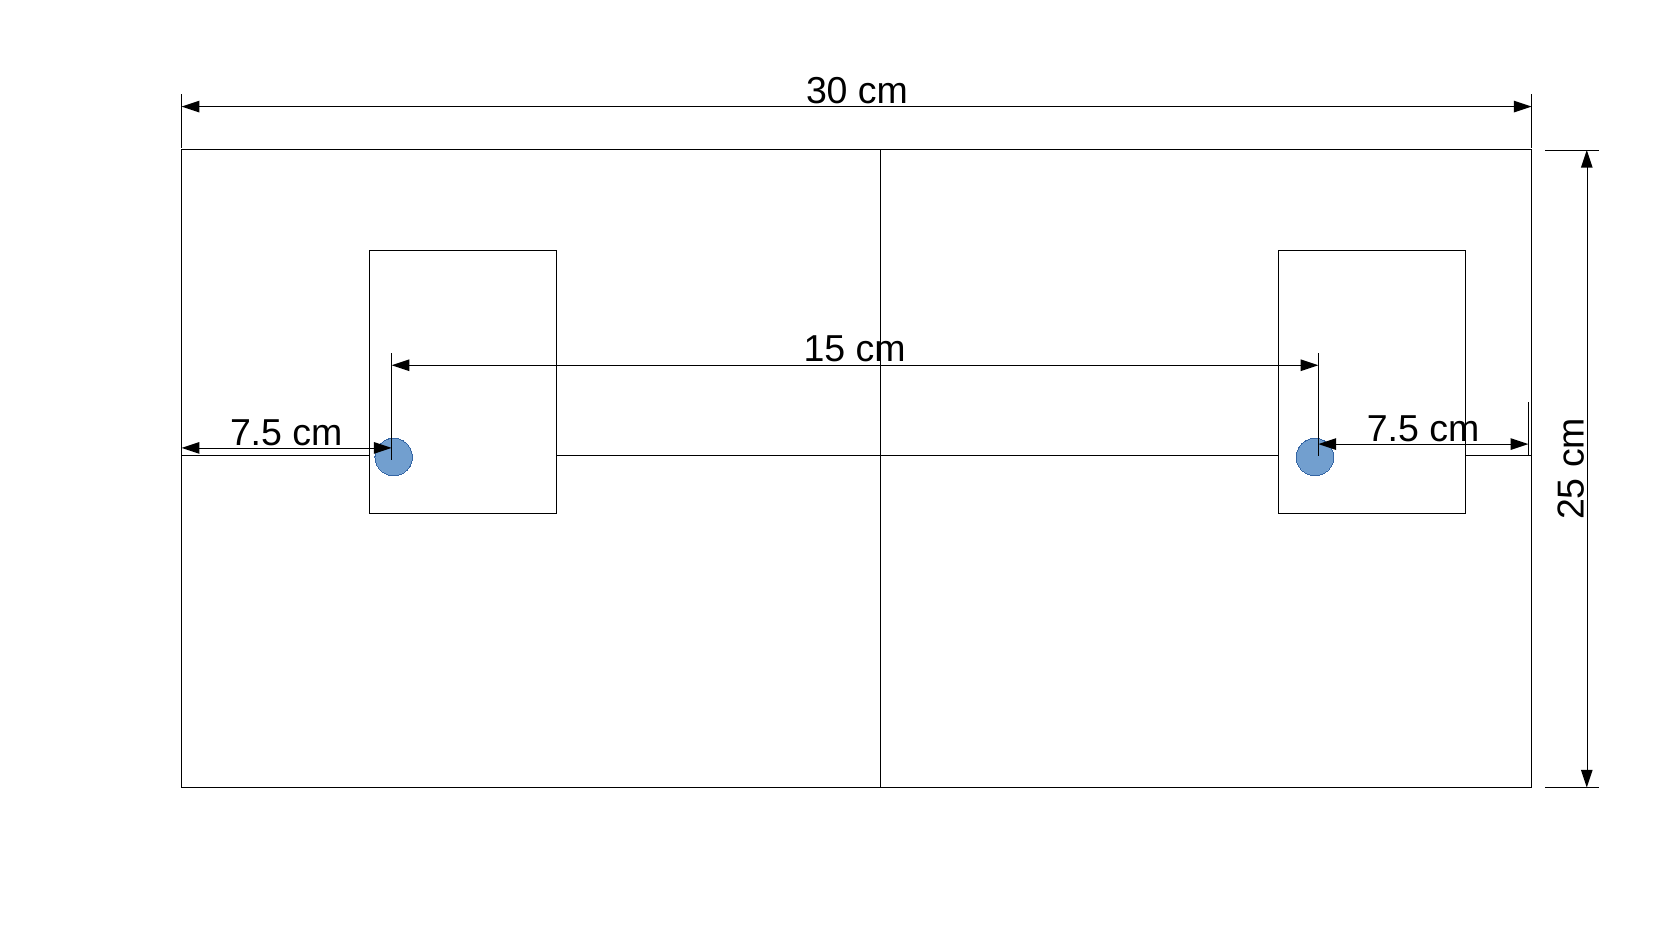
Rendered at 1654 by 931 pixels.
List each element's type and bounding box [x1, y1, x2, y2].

text_box [181, 149, 1532, 455]
text_box [881, 366, 1532, 788]
text_box [181, 366, 880, 788]
